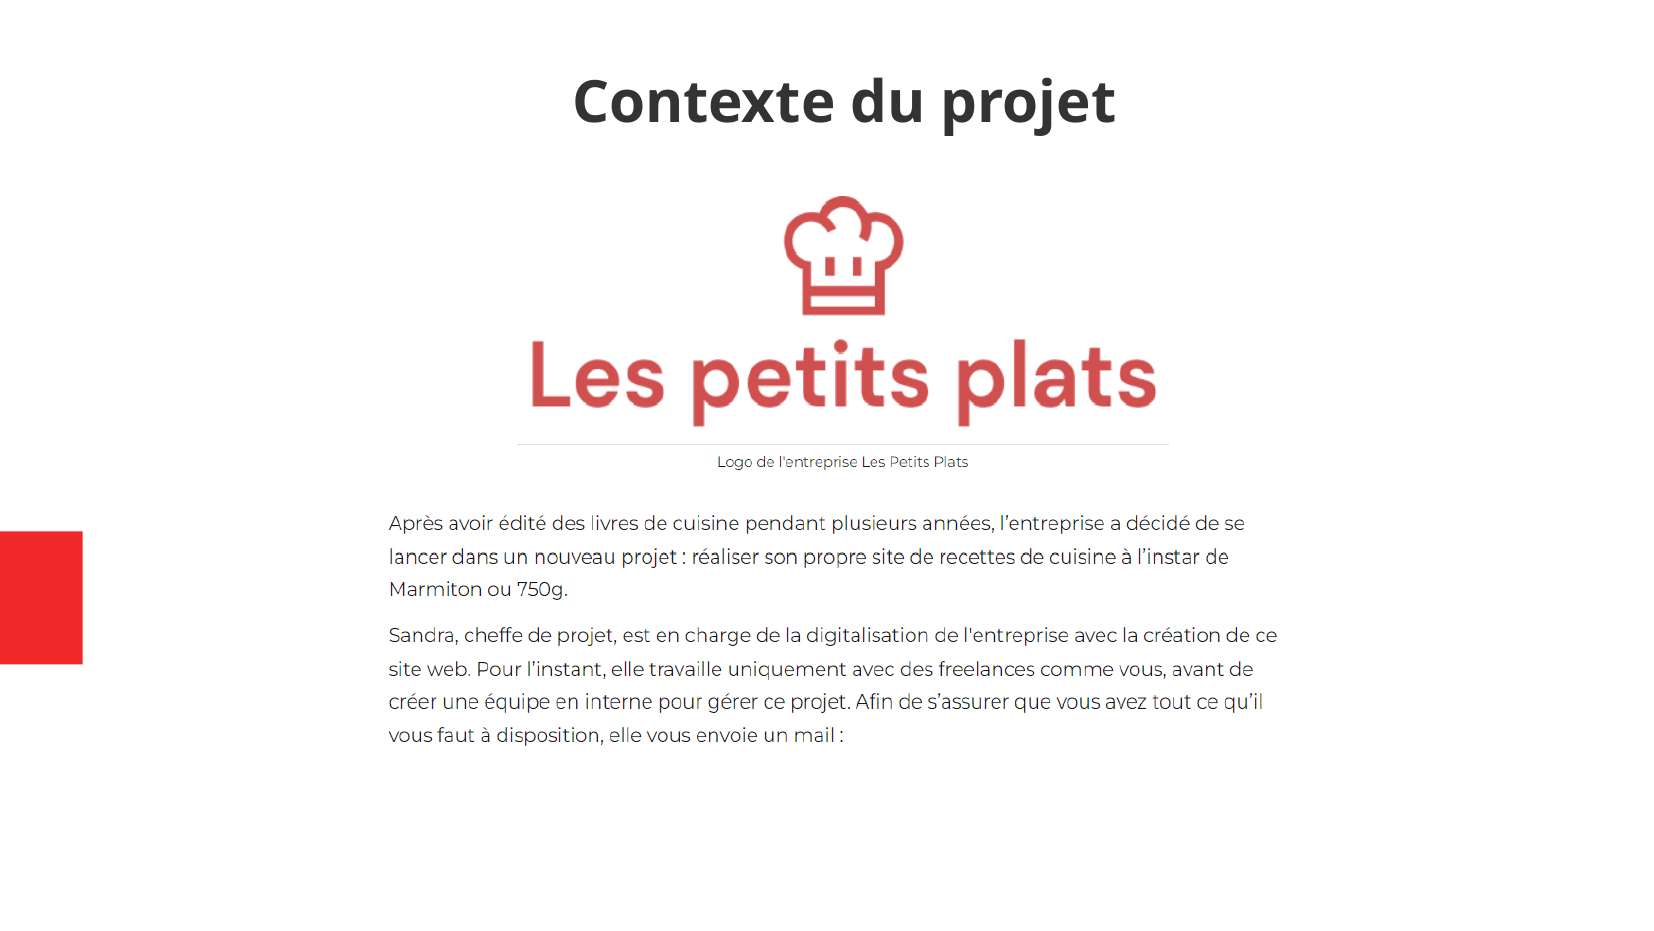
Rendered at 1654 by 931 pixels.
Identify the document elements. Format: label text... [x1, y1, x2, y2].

title Contexte du projet [141, 11, 1548, 189]
picture [153, 153, 1560, 756]
